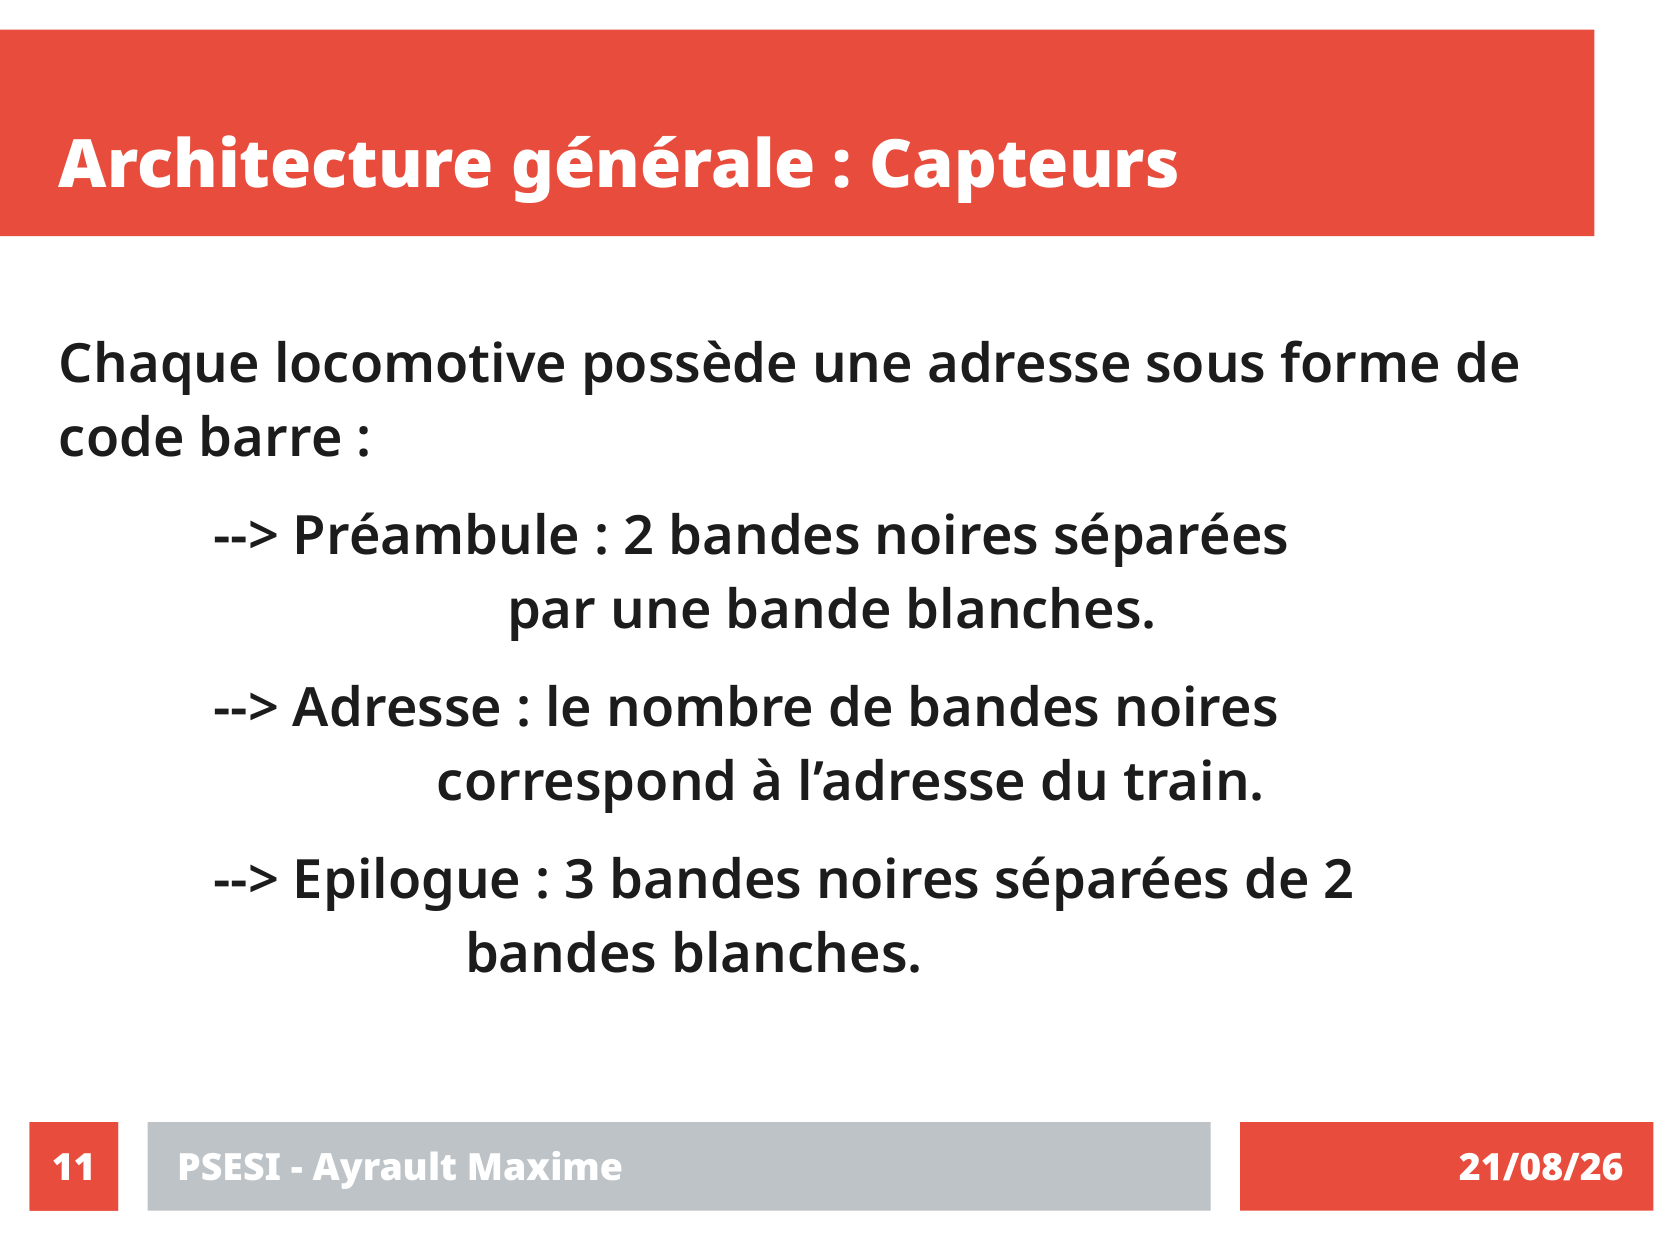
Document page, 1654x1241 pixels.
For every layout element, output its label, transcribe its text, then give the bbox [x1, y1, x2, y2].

list Chaque locomotive possède une adresse sous forme de code barre : --> Préambule : 2 bandes noires séparées par une bande blanches. --> Adresse : le nombre de bandes noires correspond à l’adresse du train. --> Epilogue : 3 bandes noires séparées de 2 bandes blanches. [59, 324, 1565, 1093]
title Architecture générale : Capteurs [59, 59, 1595, 207]
